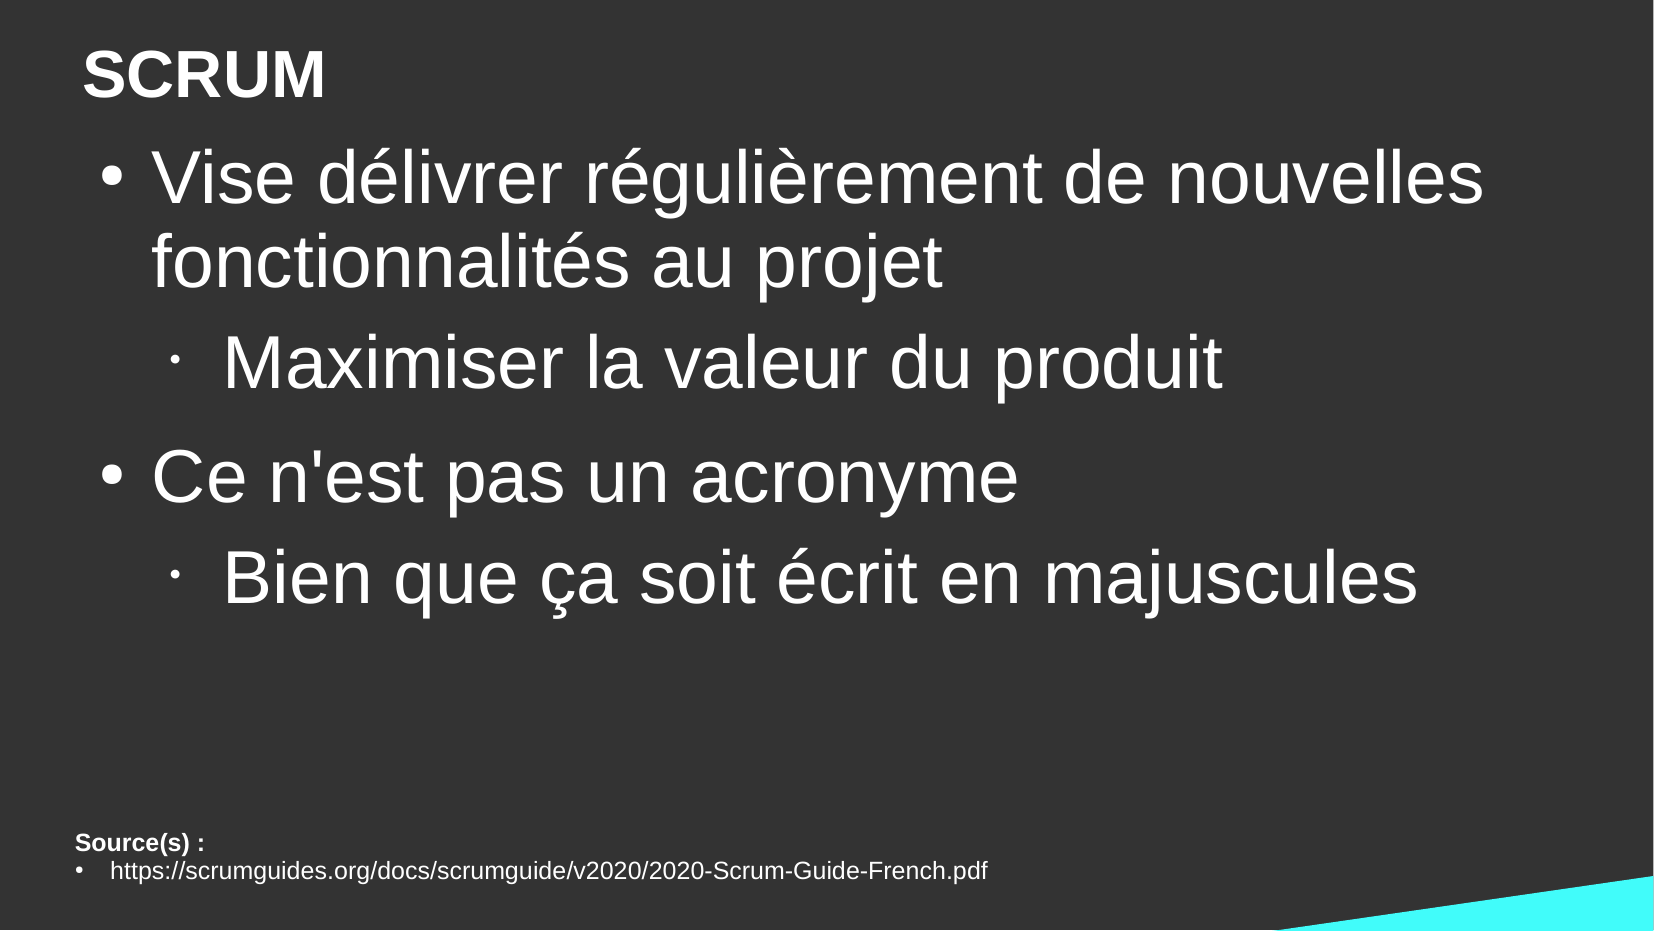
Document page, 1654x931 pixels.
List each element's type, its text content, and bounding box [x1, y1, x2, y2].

text_box Source(s) : https://scrumguides.org/docs/scrumguide/v2020/2020-Scrum-Guide-French.pdf [60, 821, 1546, 921]
title SCRUM [82, 37, 1571, 122]
list Vise délivrer régulièrement de nouvelles fonctionnalités au projet Maximiser la valeur du produit Ce n'est pas un acronyme Bien que ça soit écrit en majuscules [80, 135, 1620, 777]
text_box [1272, 875, 1654, 931]
